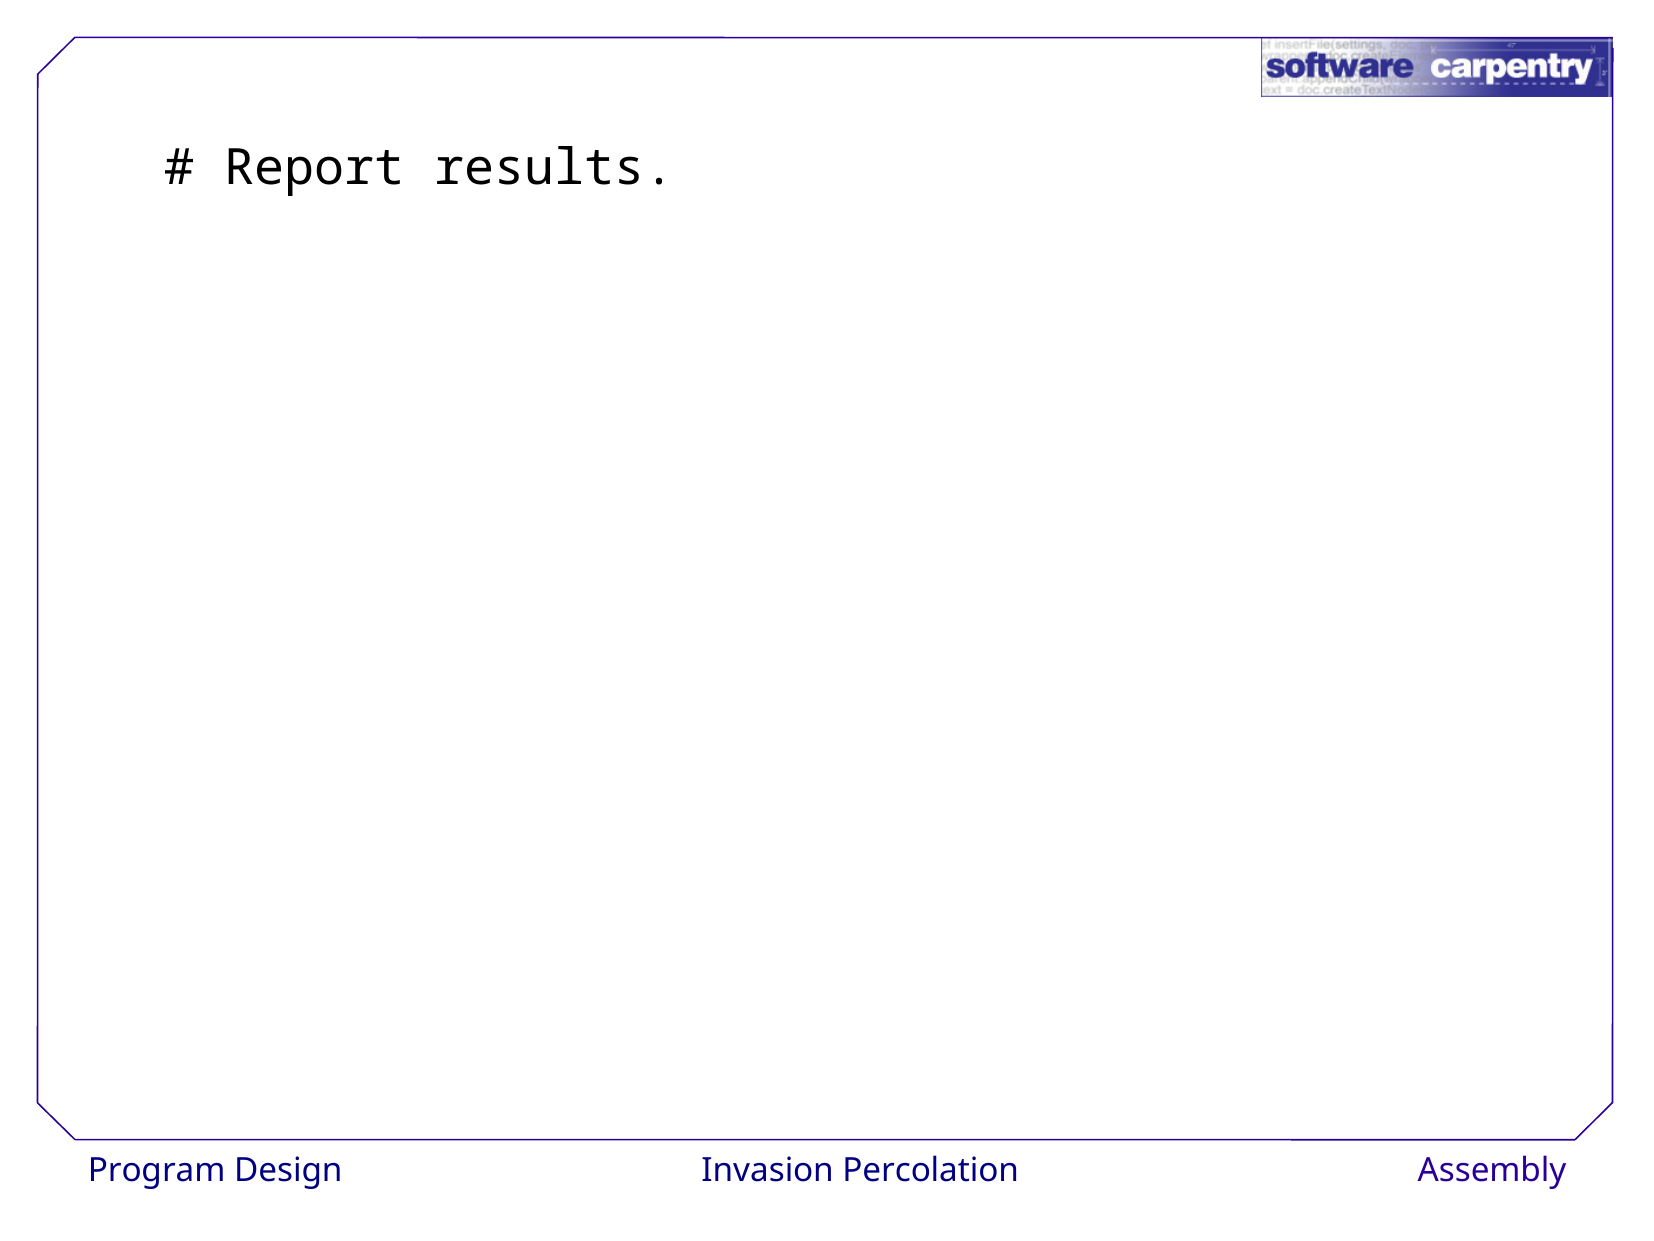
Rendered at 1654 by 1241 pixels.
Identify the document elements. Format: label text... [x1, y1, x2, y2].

picture [1261, 39, 1613, 97]
text_box # Report results. [89, 112, 1508, 1055]
